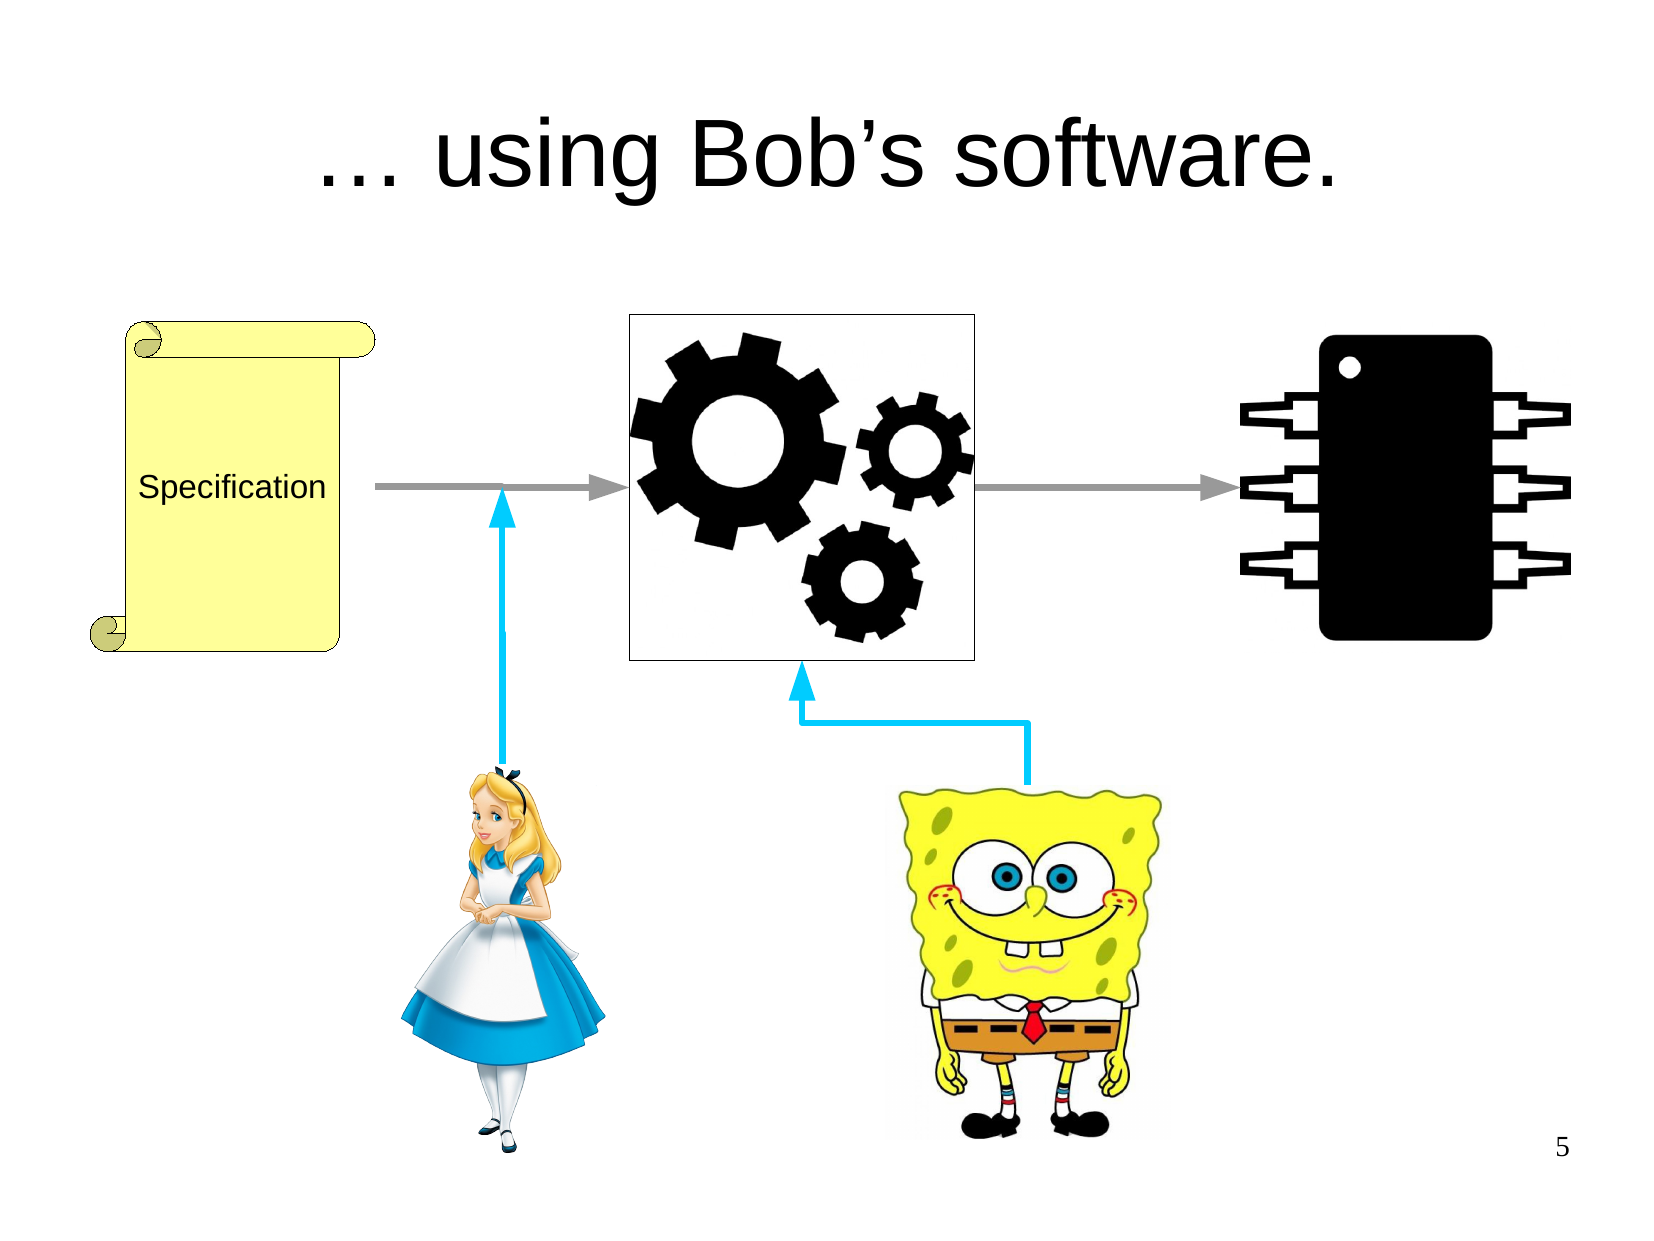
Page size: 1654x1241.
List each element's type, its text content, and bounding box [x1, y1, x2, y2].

text_box Specification [112, 321, 340, 652]
text_box Specification [147, 321, 376, 358]
picture [885, 785, 1171, 1141]
title … using Bob’s software. [82, 49, 1571, 257]
picture [1240, 322, 1571, 653]
picture [397, 764, 608, 1157]
picture [629, 314, 975, 661]
